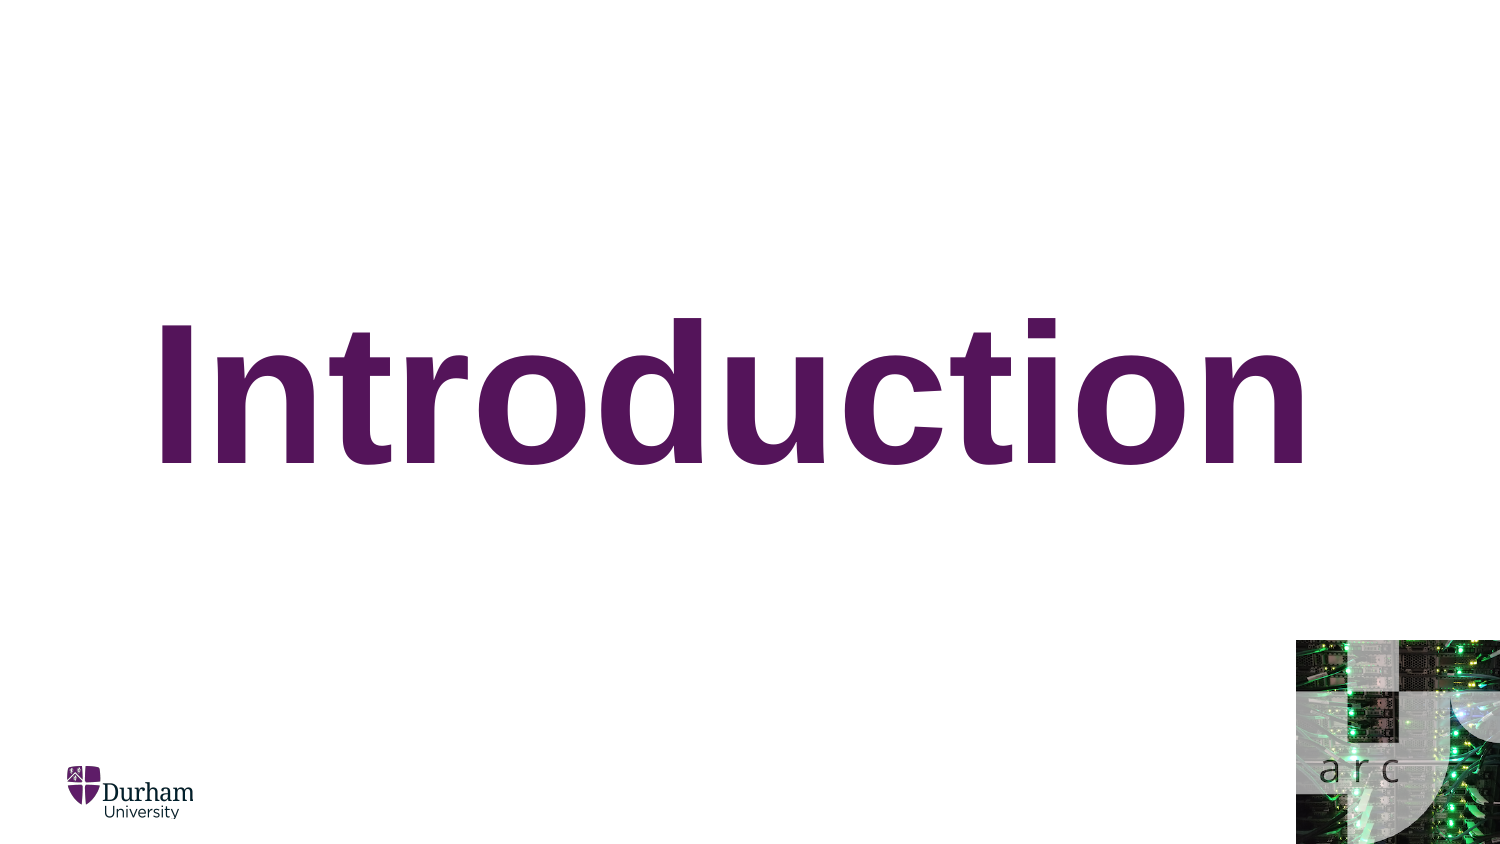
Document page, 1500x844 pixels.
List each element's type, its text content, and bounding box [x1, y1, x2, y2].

picture [67, 766, 193, 819]
title Introduction [149, 263, 1344, 408]
picture [1296, 640, 1500, 844]
